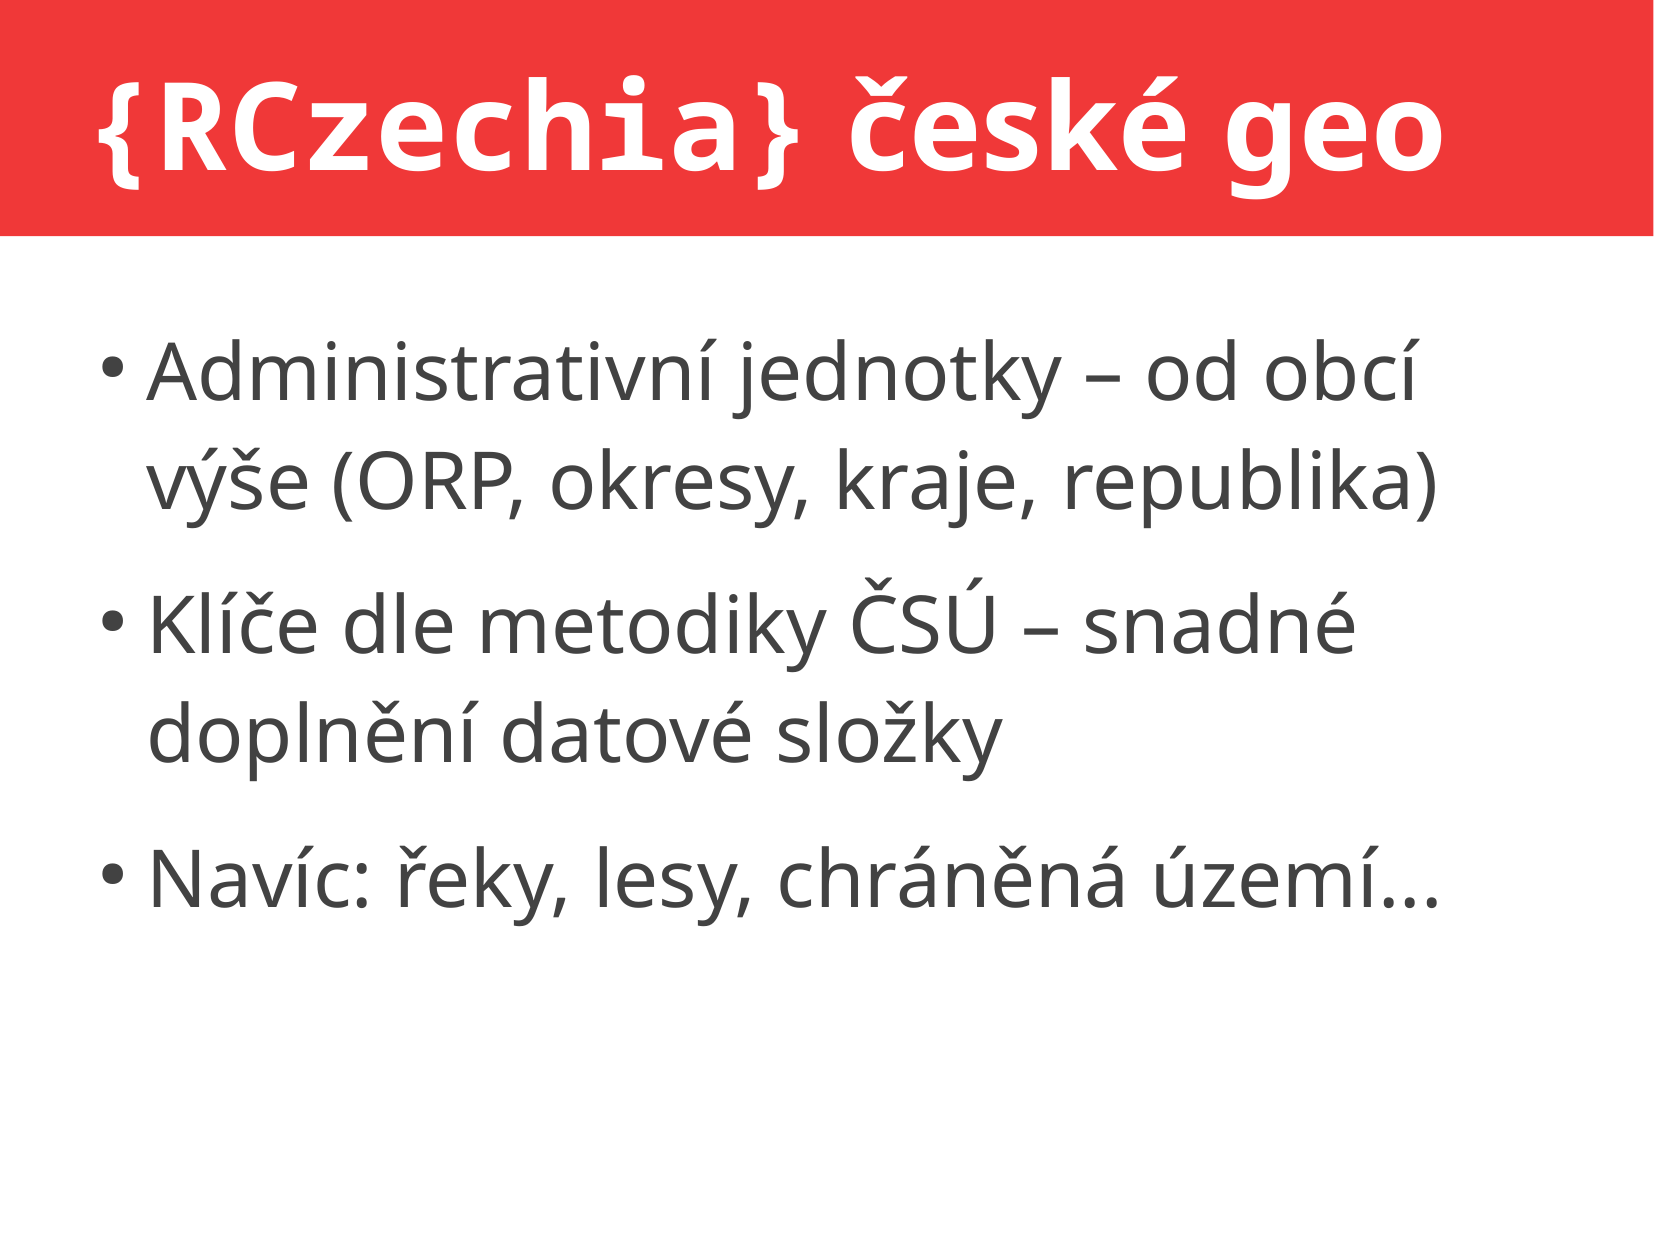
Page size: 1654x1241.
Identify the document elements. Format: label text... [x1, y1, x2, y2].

list Administrativní jednotky – od obcí výše (ORP, okresy, kraje, republika) Klíče dle metodiky ČSÚ – snadné doplnění datové složky Navíc: řeky, lesy, chráněná území... [82, 314, 1563, 1080]
title {RCzechia} české geo [82, 19, 1571, 227]
